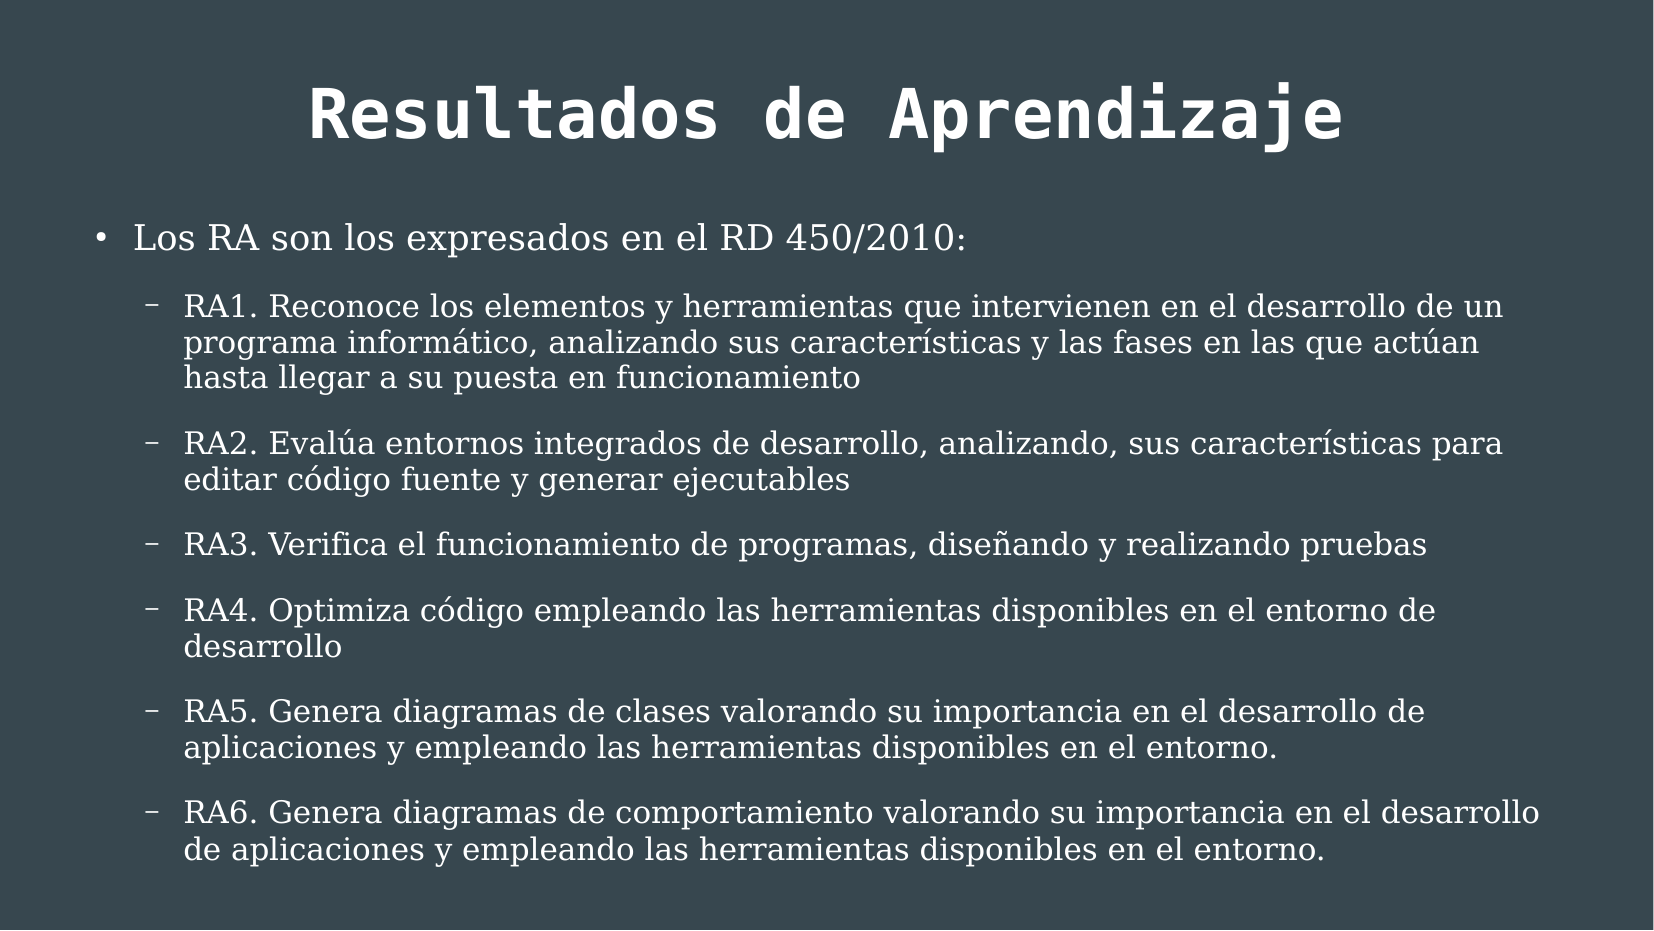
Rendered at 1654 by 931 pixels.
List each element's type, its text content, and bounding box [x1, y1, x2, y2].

title Resultados de Aprendizaje [82, 37, 1571, 193]
list Los RA son los expresados en el RD 450/2010: RA1. Reconoce los elementos y herramientas que intervienen en el desarrollo de un programa informático, analizando sus características y las fases en las que actúan hasta llegar a su puesta en funcionamiento RA2. Evalúa entornos integrados de desarrollo, analizando, sus características para editar código fuente y generar ejecutables RA3. Verifica el funcionamiento de programas, diseñando y realizando pruebas RA4. Optimiza código empleando las herramientas disponibles en el entorno de desarrollo RA5. Genera diagramas de clases valorando su importancia en el desarrollo de aplicaciones y empleando las herramientas disponibles en el entorno. RA6. Genera diagramas de comportamiento valorando su importancia en el desarrollo de aplicaciones y empleando las herramientas disponibles en el entorno. [82, 217, 1571, 875]
